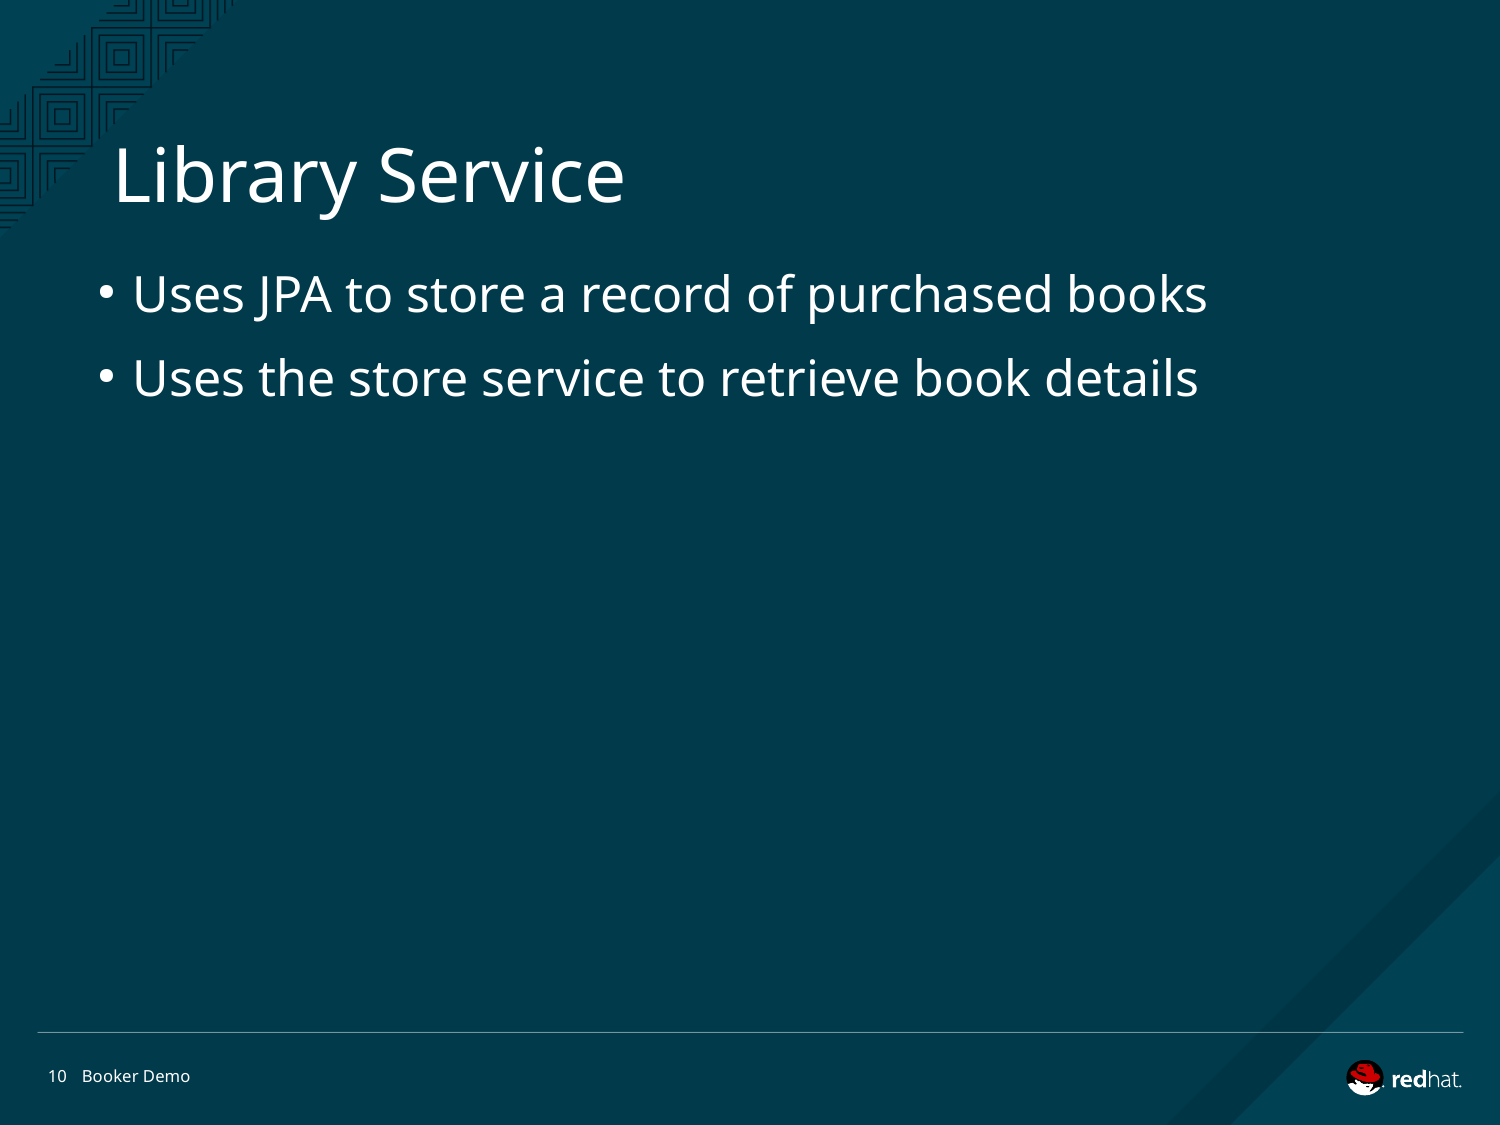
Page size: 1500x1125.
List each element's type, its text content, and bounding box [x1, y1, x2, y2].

text_box Uses JPA to store a record of purchased books Uses the store service to retrieve book details [97, 259, 1441, 961]
title Library Service [112, 0, 1388, 225]
